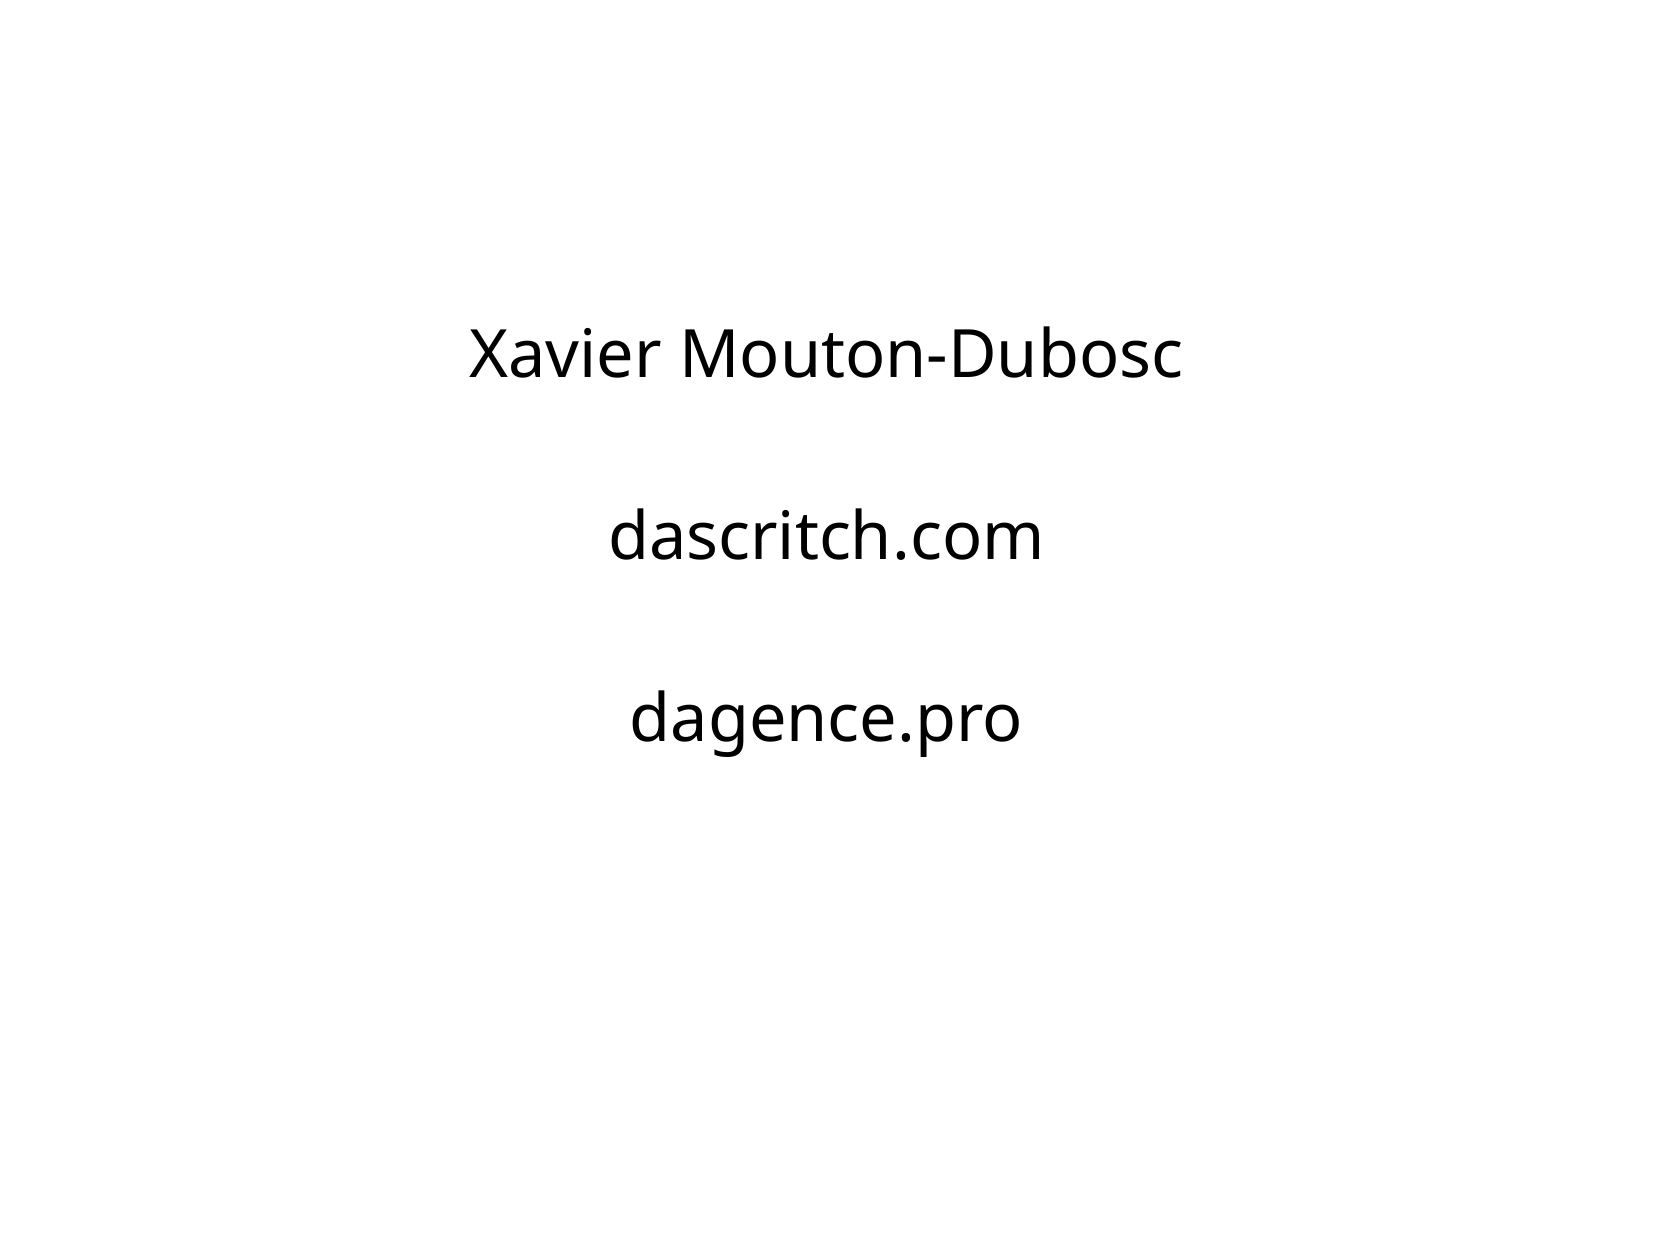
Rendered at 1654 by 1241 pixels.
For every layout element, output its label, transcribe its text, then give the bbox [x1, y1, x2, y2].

subtitle Xavier Mouton-Dubosc dascritch.com dagence.pro [82, 49, 1571, 1109]
